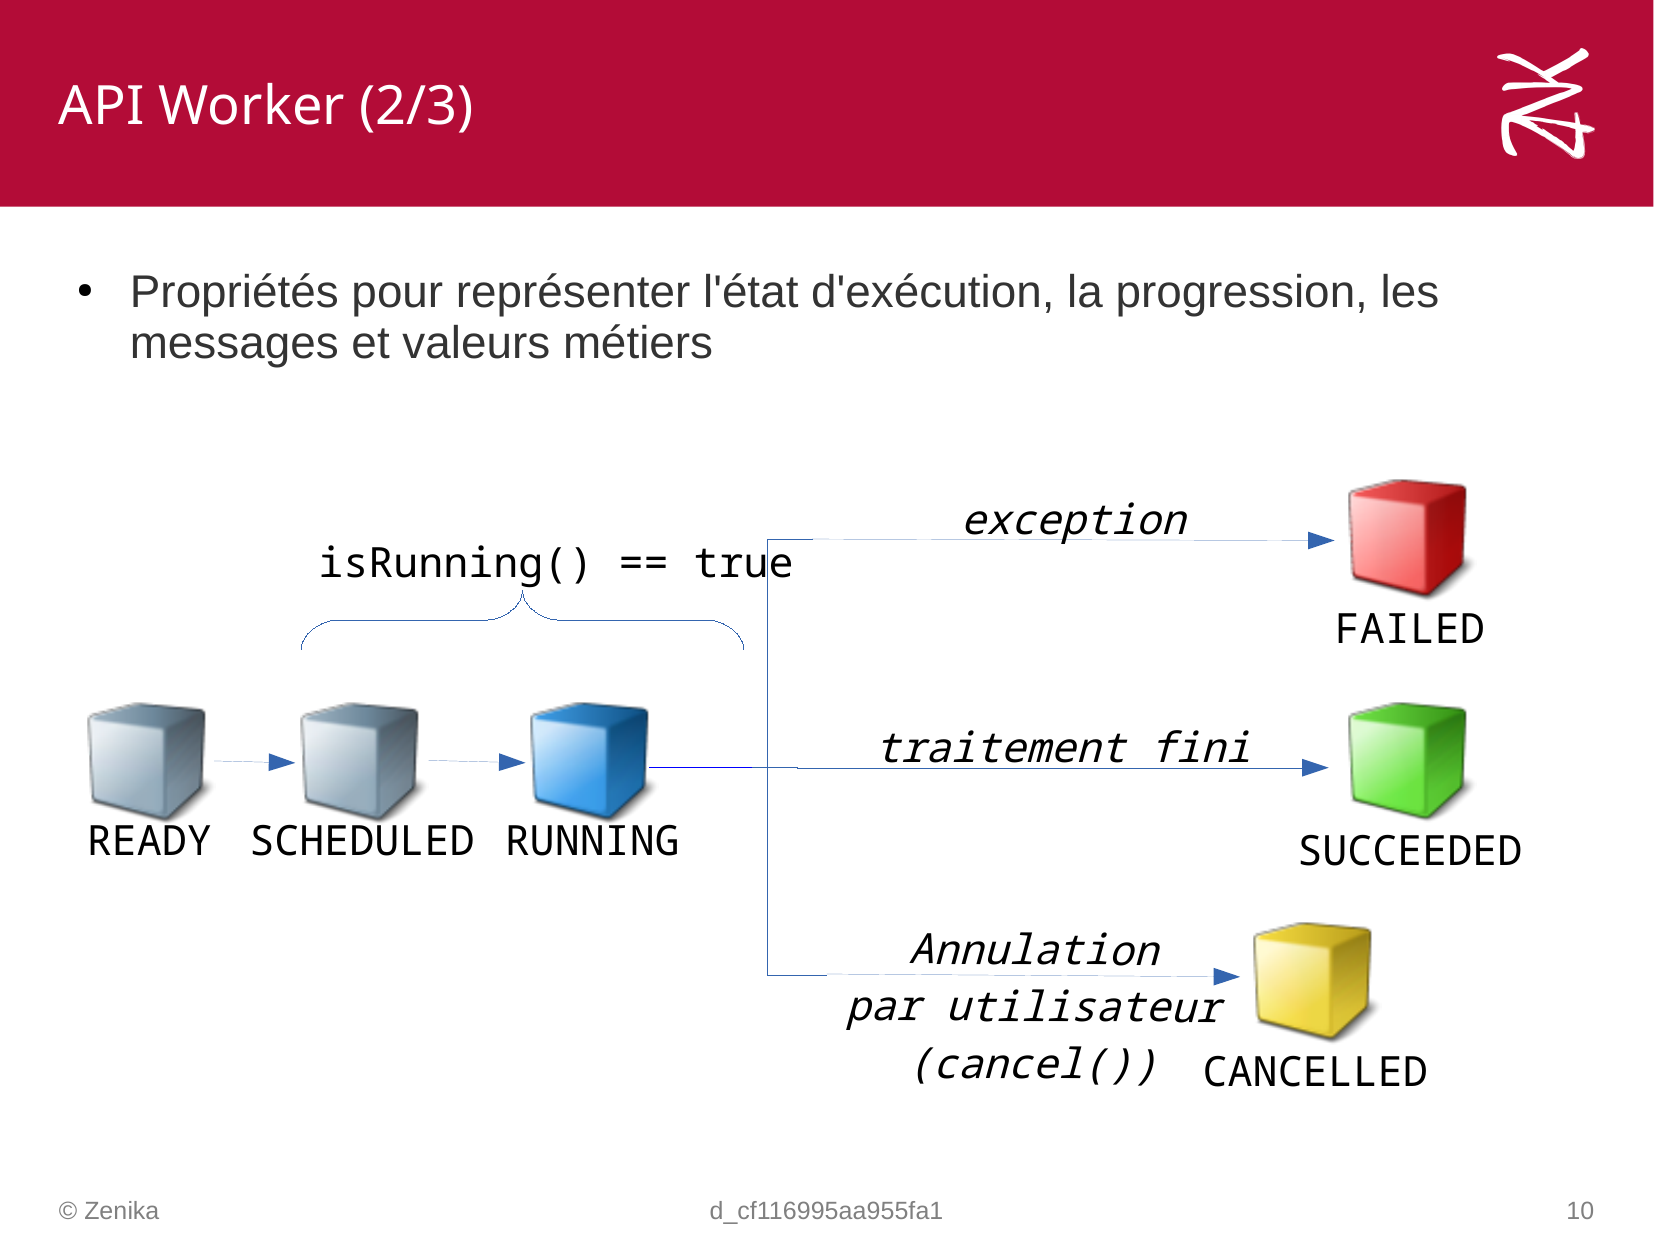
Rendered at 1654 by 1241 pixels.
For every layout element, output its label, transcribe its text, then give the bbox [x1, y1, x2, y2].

picture [1343, 695, 1477, 829]
picture [1343, 472, 1477, 606]
picture [82, 695, 216, 829]
list Propriétés pour représenter l'état d'exécution, la progression, les messages et valeurs métiers [59, 265, 1595, 1182]
picture [525, 695, 659, 829]
picture [295, 695, 429, 829]
picture [1248, 915, 1382, 1049]
text_box isRunning() == true [303, 525, 753, 589]
title API Worker (2/3) [59, 29, 1595, 178]
